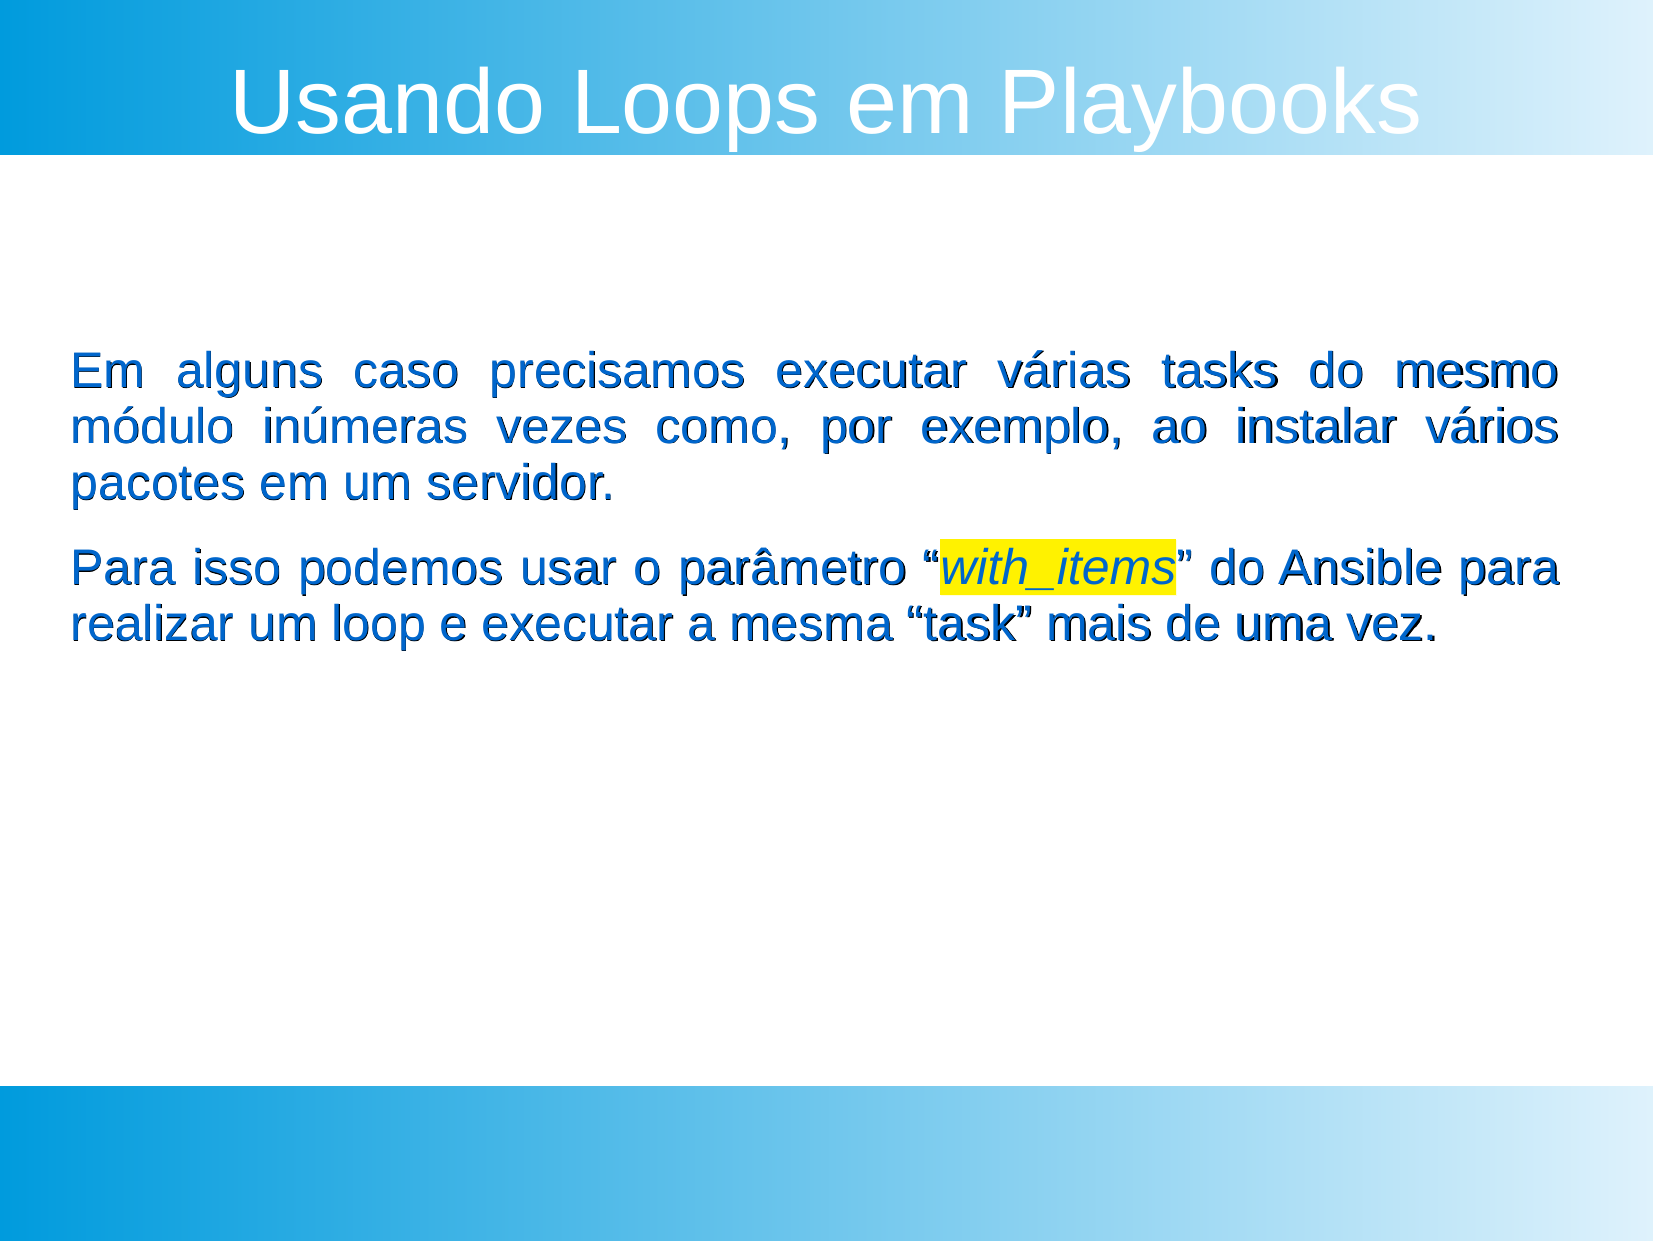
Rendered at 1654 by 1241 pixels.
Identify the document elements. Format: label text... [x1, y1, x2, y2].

title Usando Loops em Playbooks [82, 49, 1571, 155]
list Em alguns caso precisamos executar várias tasks do mesmo módulo inúmeras vezes como, por exemplo, ao instalar vários pacotes em um servidor. Para isso podemos usar o parâmetro “with_items” do Ansible para realizar um loop e executar a mesma “task” mais de uma vez. [70, 342, 1560, 407]
